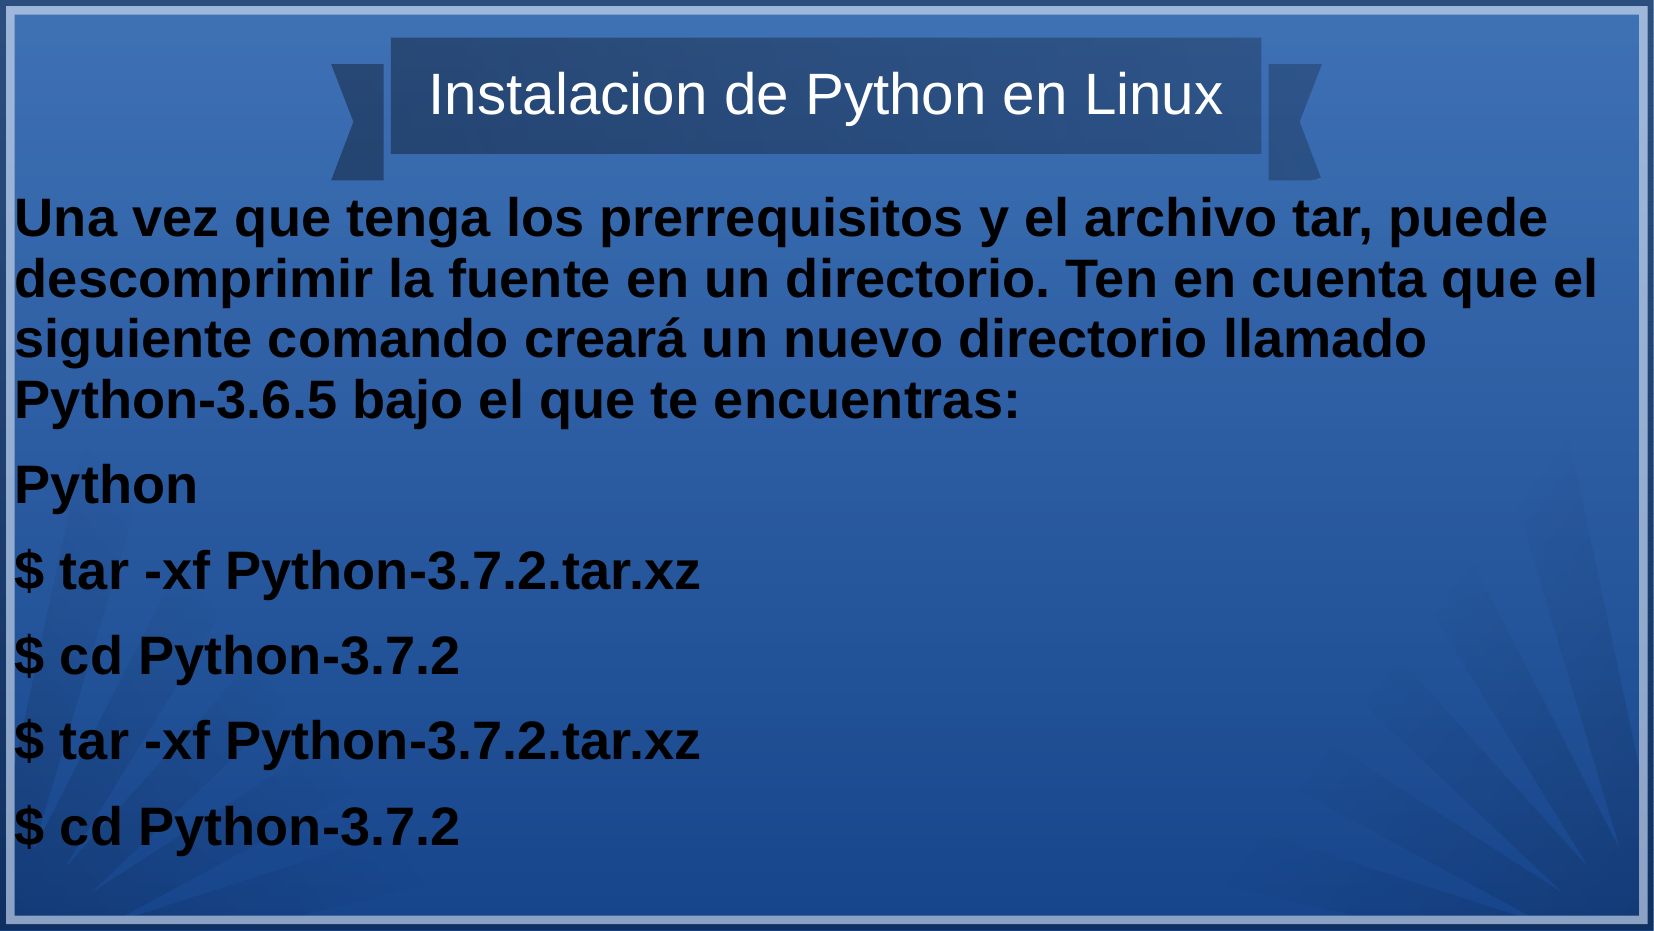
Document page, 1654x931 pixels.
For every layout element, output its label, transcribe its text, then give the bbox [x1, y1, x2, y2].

text_box Una vez que tenga los prerrequisitos y el archivo tar, puede descomprimir la fuente en un directorio. Ten en cuenta que el siguiente comando creará un nuevo directorio llamado Python-3.6.5 bajo el que te encuentras: Python $ tar -xf Python-3.7.2.tar.xz $ cd Python-3.7.2 $ tar -xf Python-3.7.2.tar.xz $ cd Python-3.7.2 [0, 180, 1640, 931]
title Instalacion de Python en Linux [389, 35, 1264, 154]
